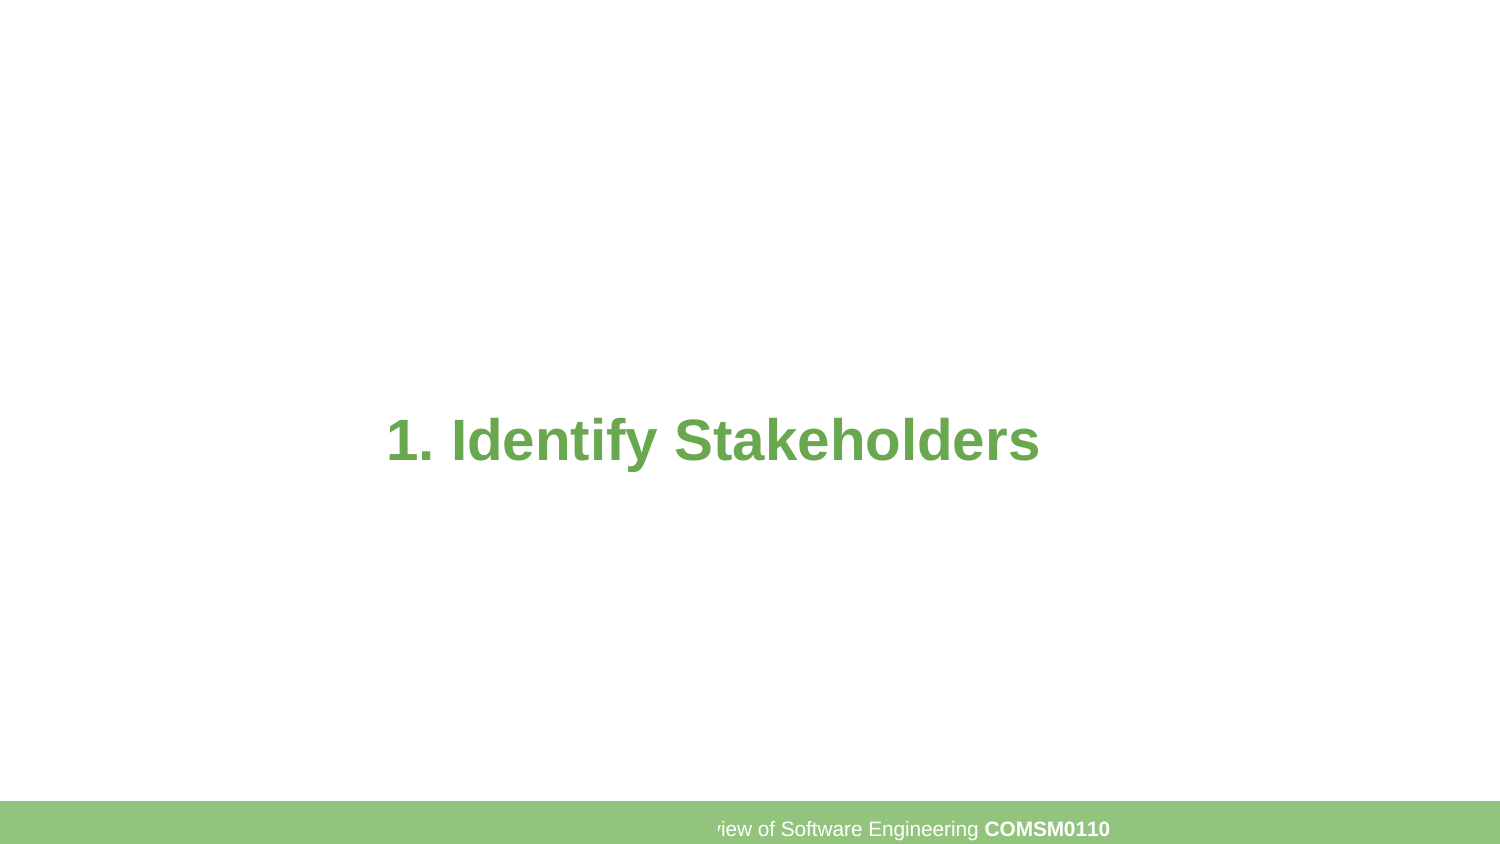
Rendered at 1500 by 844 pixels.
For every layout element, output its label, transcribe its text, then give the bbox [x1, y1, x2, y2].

title 1. Identify Stakeholders [14, 150, 1413, 488]
